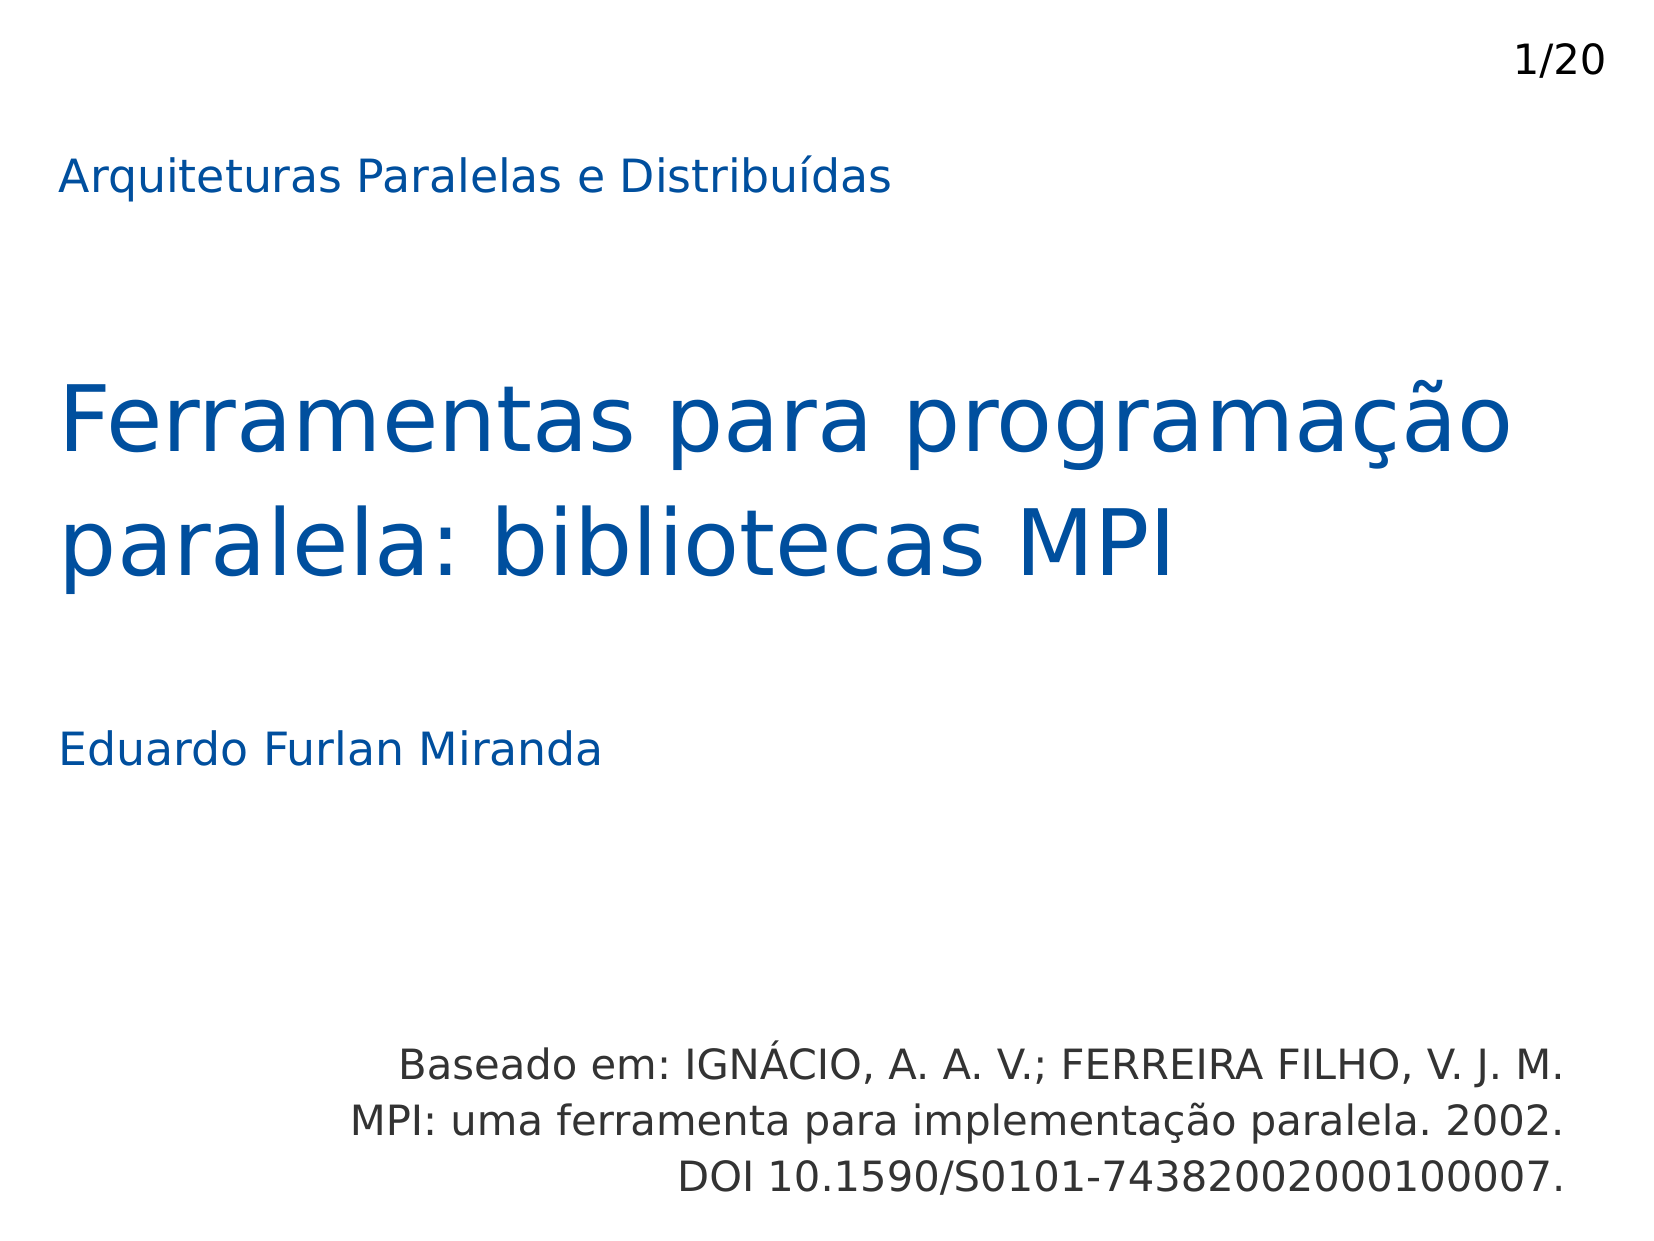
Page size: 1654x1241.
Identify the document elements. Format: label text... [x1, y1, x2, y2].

list Baseado em: IGNÁCIO, A. A. V.; FERREIRA FILHO, V. J. M. MPI: uma ferramenta para implementação paralela. 2002. DOI 10.1590/S0101-74382002000100007. [336, 1033, 1565, 1211]
list Arquiteturas Paralelas e Distribuídas Ferramentas para programação paralela: bibliotecas MPI Eduardo Furlan Miranda [59, 141, 1625, 1211]
chart [720, 567, 933, 672]
